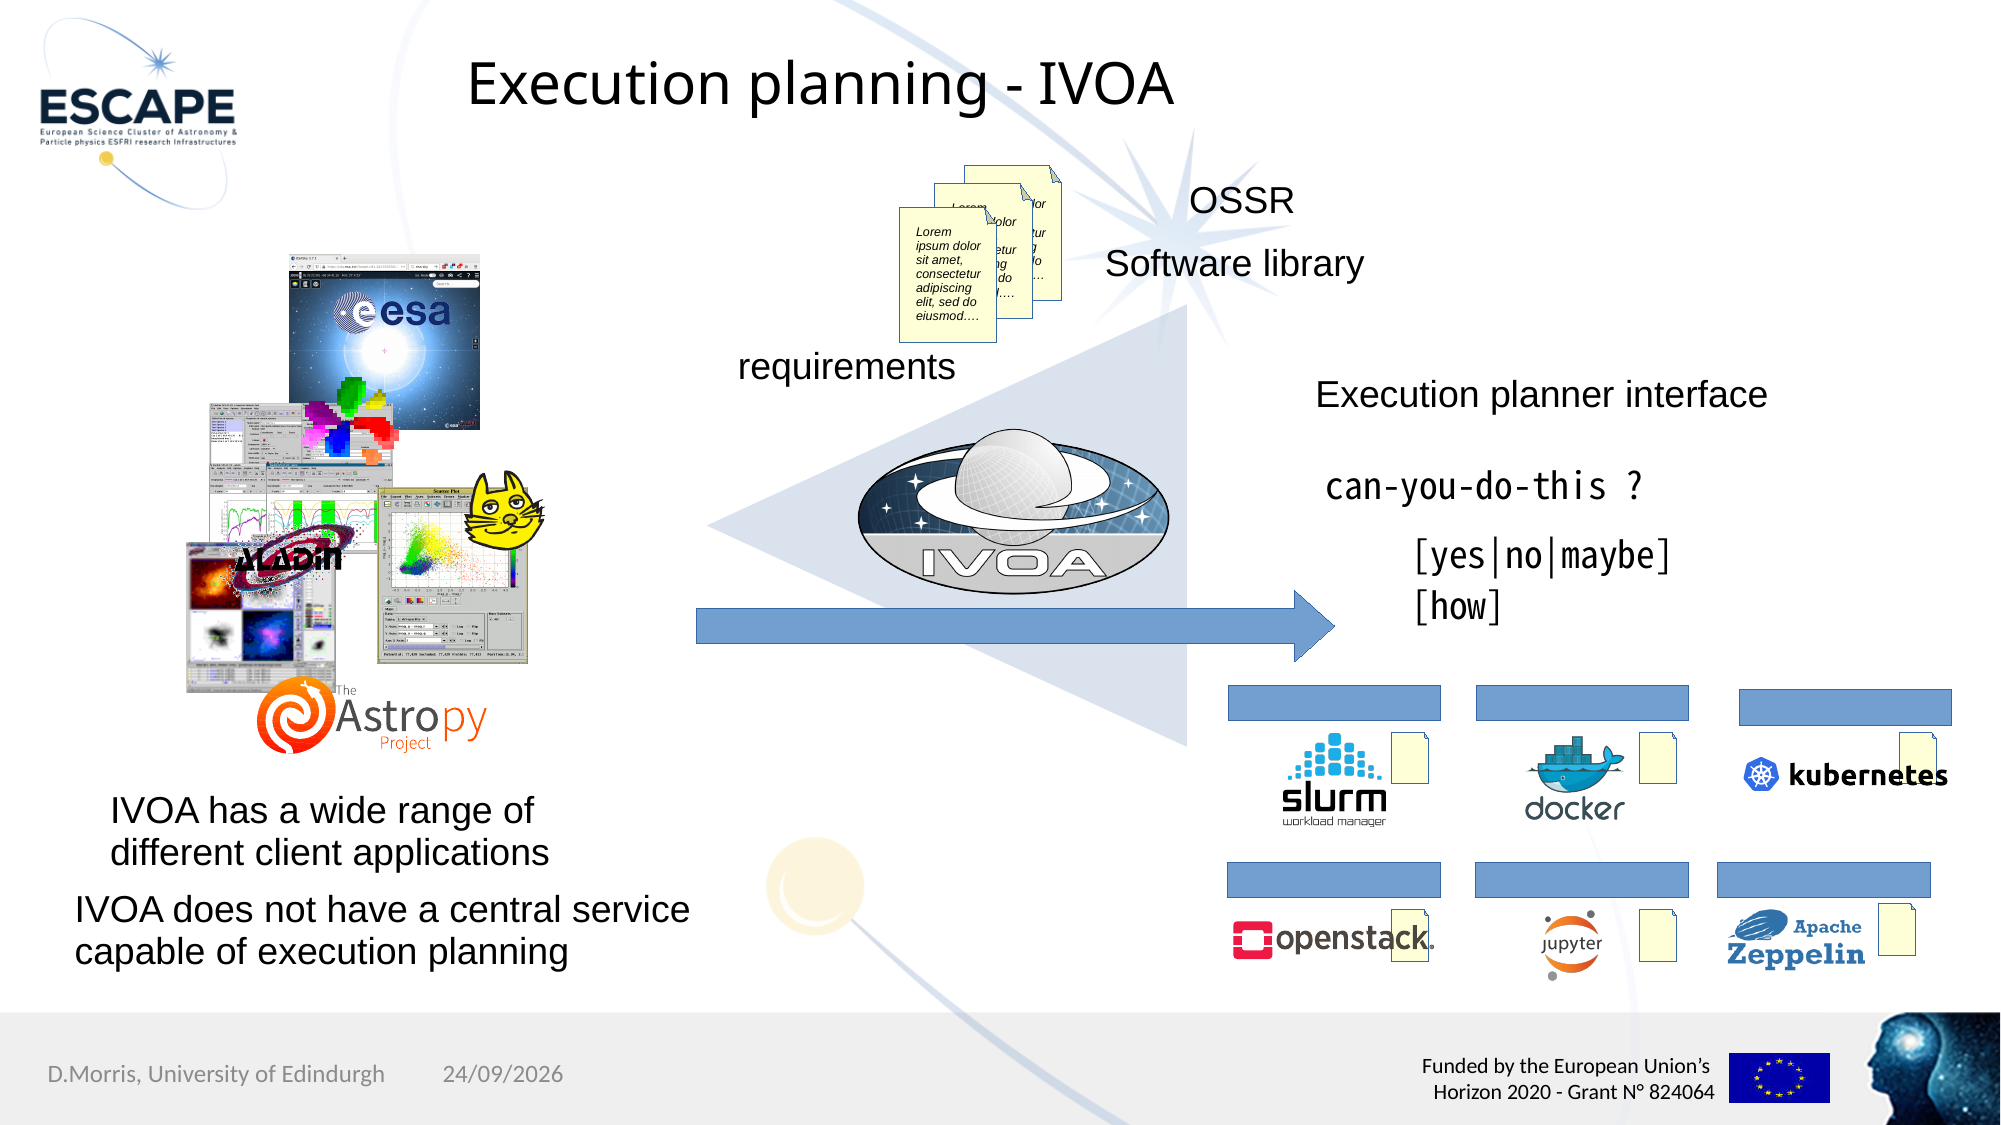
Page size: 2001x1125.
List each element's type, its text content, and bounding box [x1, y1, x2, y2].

title Execution planning - IVOA [450, 11, 1647, 150]
text_box [1391, 955, 1429, 962]
text_box requirements [723, 338, 972, 396]
text_box [1227, 862, 1441, 898]
text_box OSSR [1170, 172, 1315, 229]
text_box [1035, 290, 1062, 301]
text_box [899, 165, 1057, 343]
text_box Lorem ipsum dolor sit amet, consectetur adipiscing elit, sed do eiusmod…. [901, 217, 999, 331]
text_box [how] [1396, 568, 1681, 638]
slide_number 19/04/2021 [427, 1042, 684, 1103]
text_box [1391, 909, 1429, 925]
text_box [yes|no|maybe] [1396, 517, 1690, 588]
footer D.Morris, University of Edindurgh [32, 1042, 414, 1103]
text_box [950, 304, 1187, 413]
text_box [1639, 909, 1677, 962]
text_box [1739, 689, 1952, 726]
text_box [706, 465, 838, 587]
text_box [999, 308, 1033, 319]
text_box [1878, 903, 1916, 956]
text_box Execution planner interface [1300, 366, 1784, 423]
text_box [1391, 732, 1429, 784]
text_box [1639, 732, 1677, 784]
text_box [1476, 685, 1689, 721]
text_box Lorem ipsum dolor sit amet, consectetur adipiscing elit, sed do eiusmod…. [966, 176, 1064, 290]
text_box IVOA does not have a central service capable of execution planning [59, 881, 706, 980]
text_box Software library [1089, 235, 1380, 293]
text_box [1717, 862, 1931, 898]
text_box [1228, 685, 1441, 721]
text_box [696, 590, 1335, 747]
text_box can-you-do-this ? [1311, 448, 1794, 518]
text_box [1475, 862, 1689, 898]
text_box Lorem ipsum dolor sit amet, consectetur adipiscing elit, sed do eiusmod…. [936, 194, 1035, 308]
text_box IVOA has a wide range of different client applications [95, 782, 565, 881]
picture [0, 0, 2001, 1125]
text_box [1899, 732, 1937, 755]
